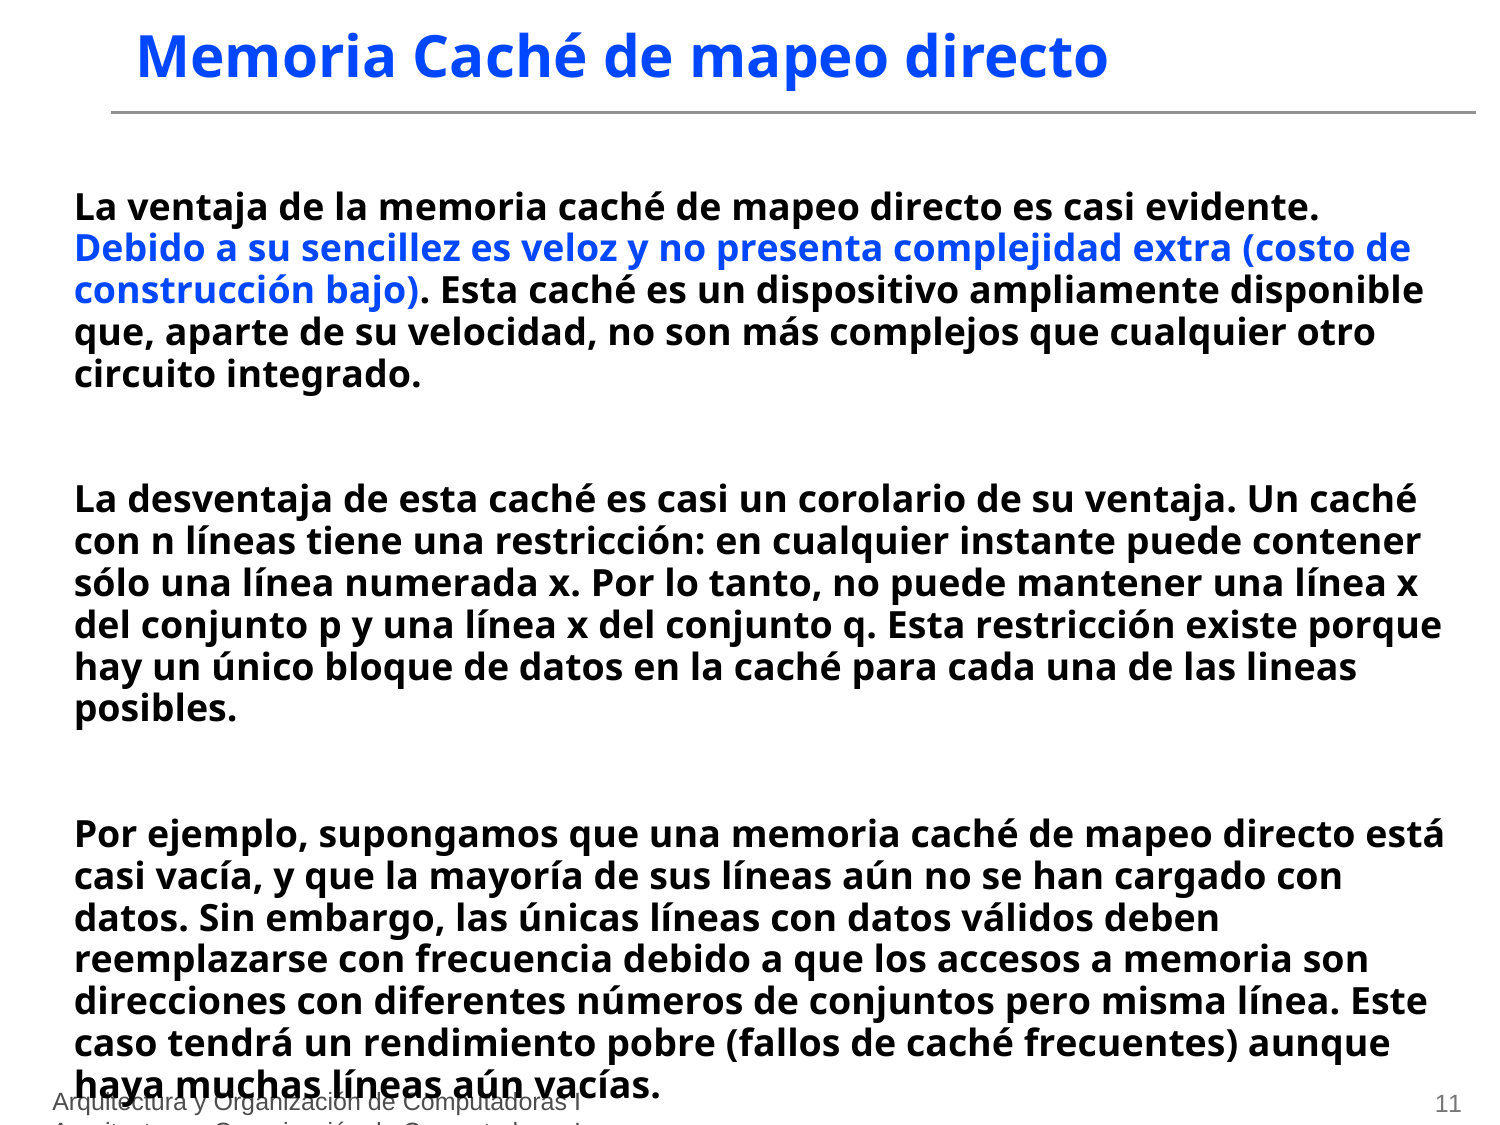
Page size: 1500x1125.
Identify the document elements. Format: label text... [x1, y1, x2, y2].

text_box La ventaja de la memoria caché de mapeo directo es casi evidente. Debido a su sencillez es veloz y no presenta complejidad extra (costo de construcción bajo). Esta caché es un dispositivo ampliamente disponible que, aparte de su velocidad, no son más complejos que cualquier otro circuito integrado. La desventaja de esta caché es casi un corolario de su ventaja. Un caché con n líneas tiene una restricción: en cualquier instante puede contener sólo una línea numerada x. Por lo tanto, no puede mantener una línea x del conjunto p y una línea x del conjunto q. Esta restricción existe porque hay un único bloque de datos en la caché para cada una de las lineas posibles. Por ejemplo, supongamos que una memoria caché de mapeo directo está casi vacía, y que la mayoría de sus líneas aún no se han cargado con datos. Sin embargo, las únicas líneas con datos válidos deben reemplazarse con frecuencia debido a que los accesos a memoria son direcciones con diferentes números de conjuntos pero misma línea. Este caso tendrá un rendimiento pobre (fallos de caché frecuentes) aunque haya muchas líneas aún vacías. [59, 134, 1477, 1125]
title Memoria Caché de mapeo directo [125, 24, 1271, 104]
